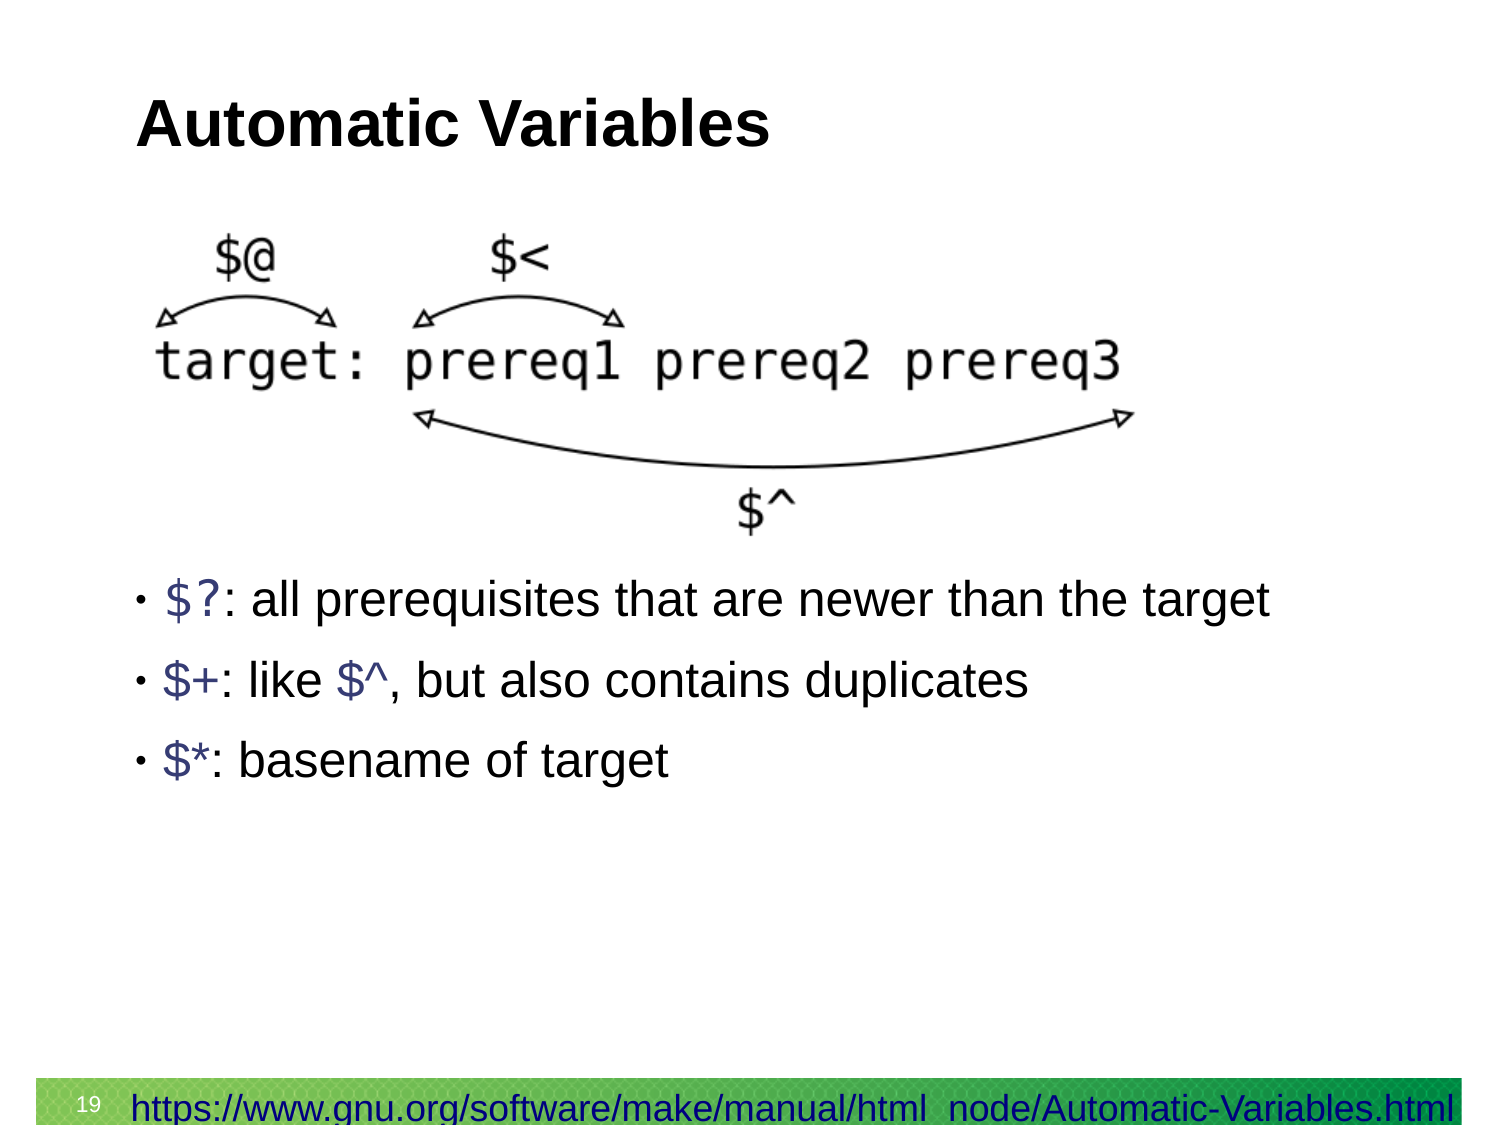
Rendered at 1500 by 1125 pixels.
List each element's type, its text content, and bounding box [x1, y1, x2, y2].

list $?: all prerequisites that are newer than the target $+: like $^, but also contains duplicates $*: basename of target [135, 570, 1372, 982]
text_box https://www.gnu.org/software/make/manual/html_node/Automatic-Variables.html [116, 1080, 1471, 1125]
picture [36, 1078, 1462, 1125]
title Automatic Variables [135, 41, 1372, 204]
picture [120, 224, 1141, 544]
